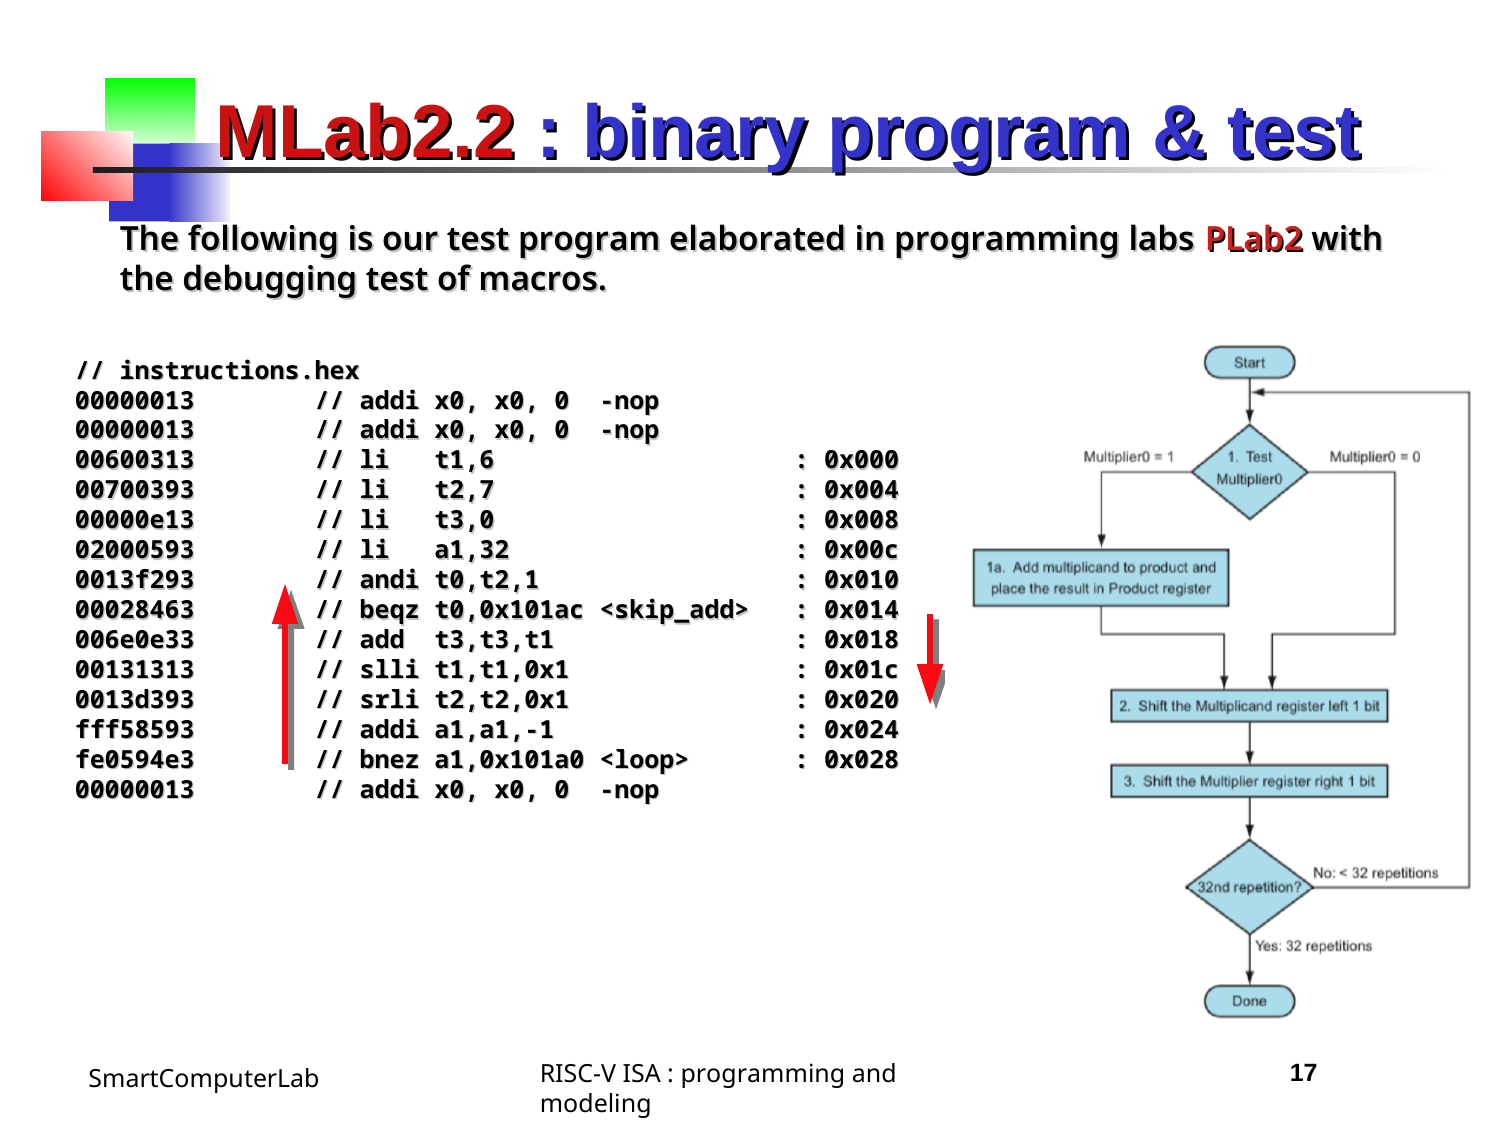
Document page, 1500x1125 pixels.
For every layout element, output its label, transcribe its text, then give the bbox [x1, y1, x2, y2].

title MLab2.2 : binary program & test [200, 74, 1381, 180]
text_box The following is our test program elaborated in programming labs PLab2 with the debugging test of macros. [105, 210, 1433, 305]
picture [945, 316, 1496, 1036]
text_box // instructions.hex 00000013 // addi x0, x0, 0 -nop 00000013 // addi x0, x0, 0 -nop 00600313 // li t1,6 : 0x000 00700393 // li t2,7 : 0x004 00000e13 // li t3,0 : 0x008 02000593 // li a1,32 : 0x00c 0013f293 // andi t0,t2,1 : 0x010 00028463 // beqz t0,0x101ac <skip_add> : 0x014 006e0e33 // add t3,t3,t1 : 0x018 00131313 // slli t1,t1,0x1 : 0x01c 0013d393 // srli t2,t2,0x1 : 0x020 fff58593 // addi a1,a1,-1 : 0x024 fe0594e3 // bnez a1,0x101a0 <loop> : 0x028 00000013 // addi x0, x0, 0 -nop [60, 346, 945, 827]
